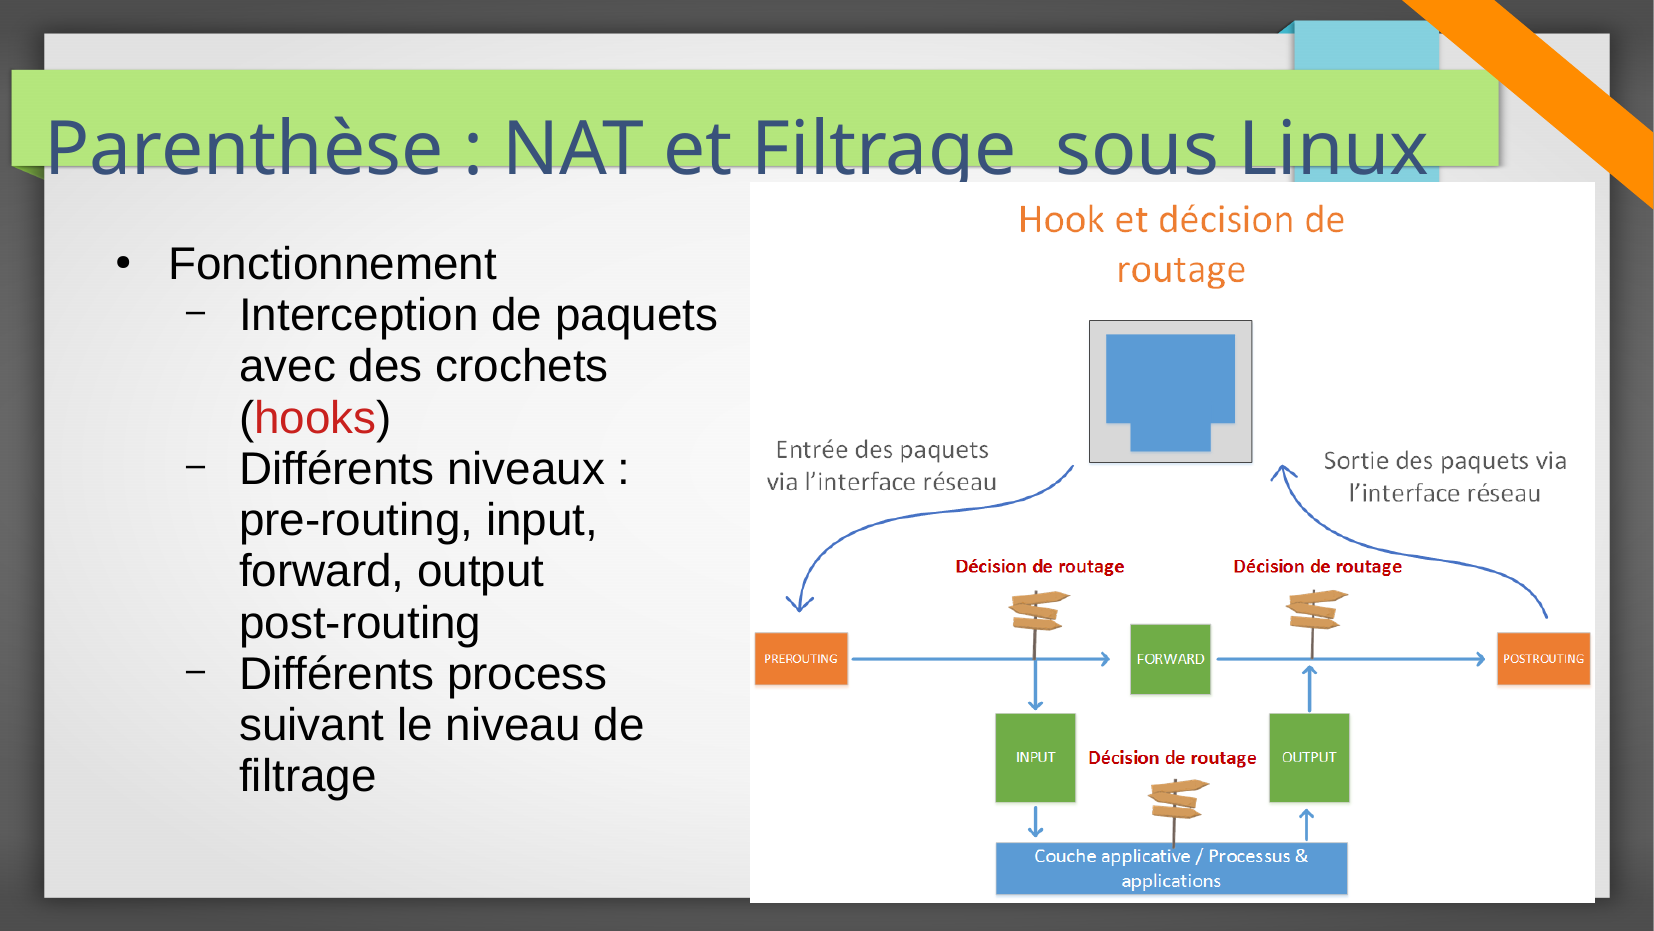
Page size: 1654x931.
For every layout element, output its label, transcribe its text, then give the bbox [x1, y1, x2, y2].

text_box <numéro> [1184, 903, 1571, 912]
picture [1496, 0, 1654, 132]
text_box Parenthèse : NAT et Filtrage sous Linux [29, 87, 1447, 178]
text_box Fonctionnement Interception de paquets avec des crochets (hooks) Différents niveaux : pre-routing, input, forward, output post-routing Différents process suivant le niveau de filtrage [82, 230, 739, 857]
picture [0, 0, 1654, 931]
